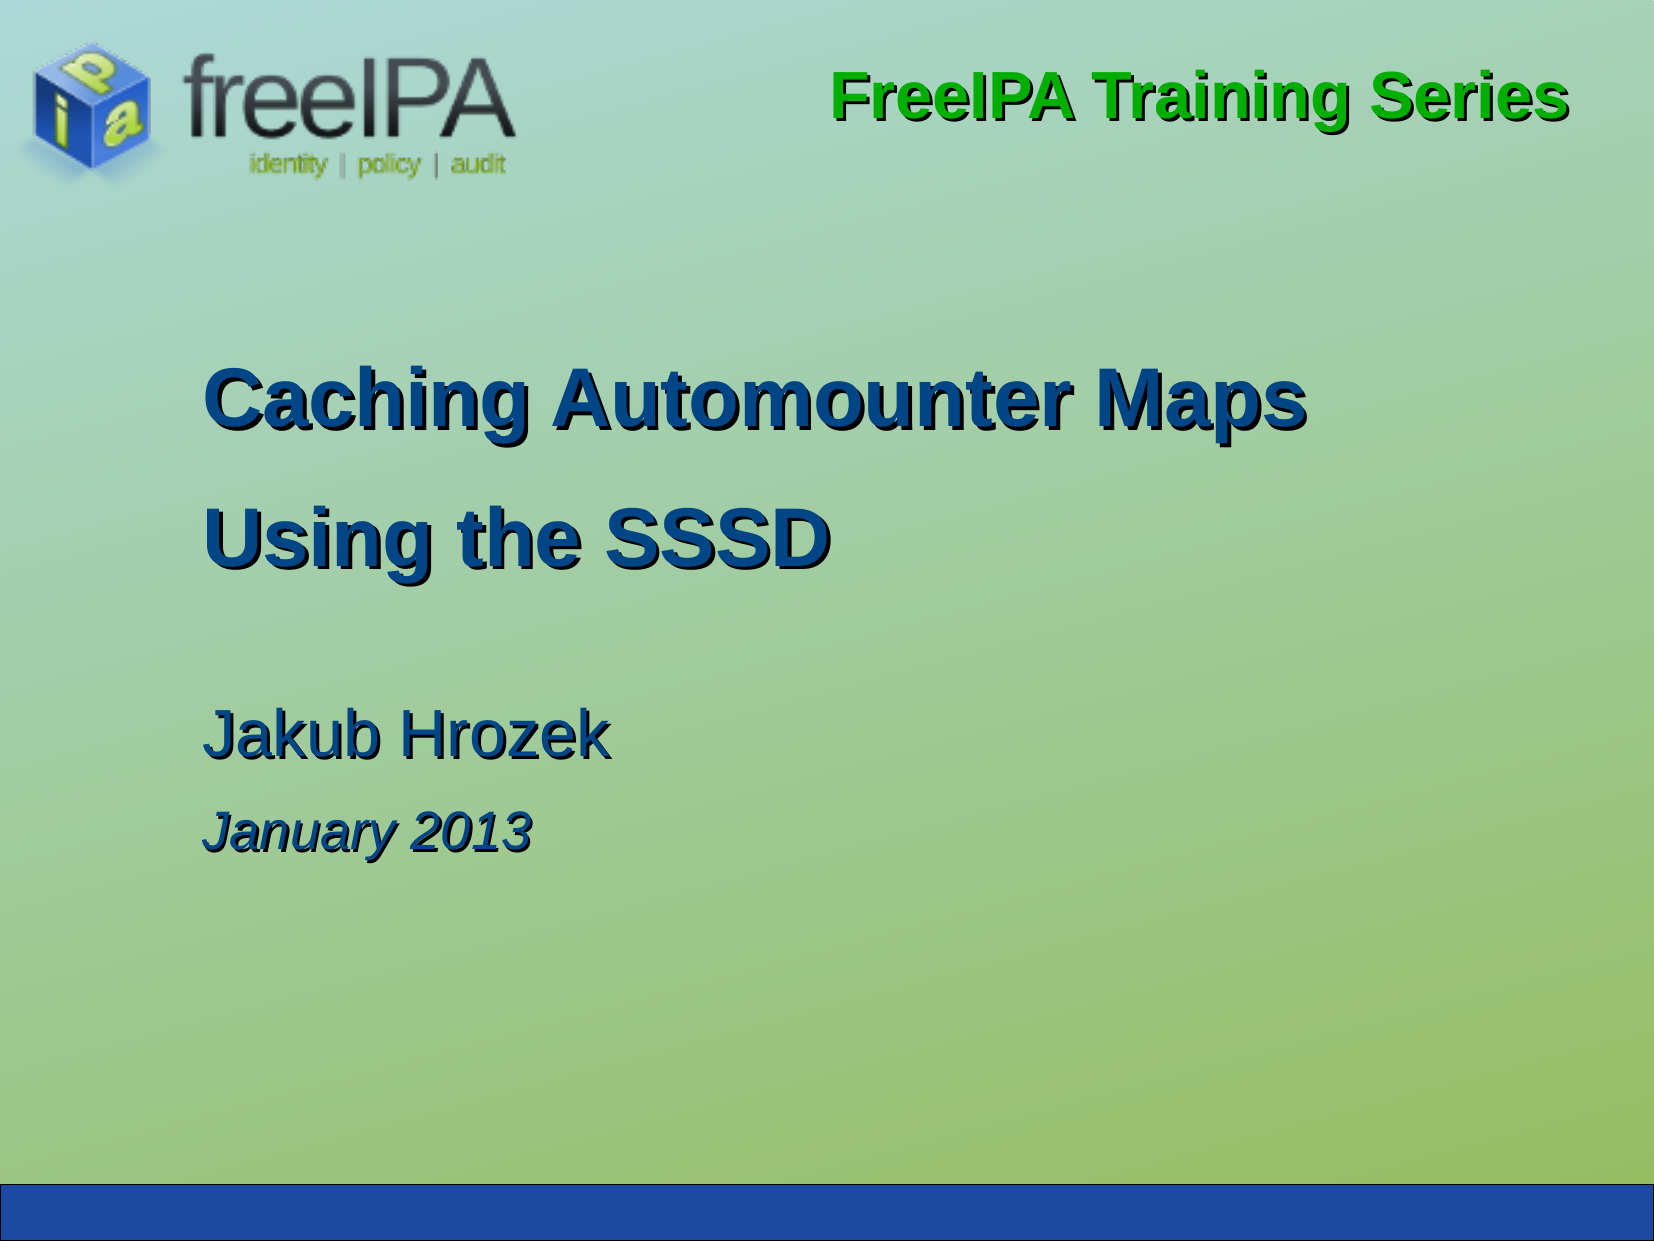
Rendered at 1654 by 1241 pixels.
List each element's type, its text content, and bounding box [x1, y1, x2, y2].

text_box Caching Automounter Maps Using the SSSD Jakub Hrozek January 2013 [187, 297, 1556, 823]
picture [17, 35, 528, 193]
